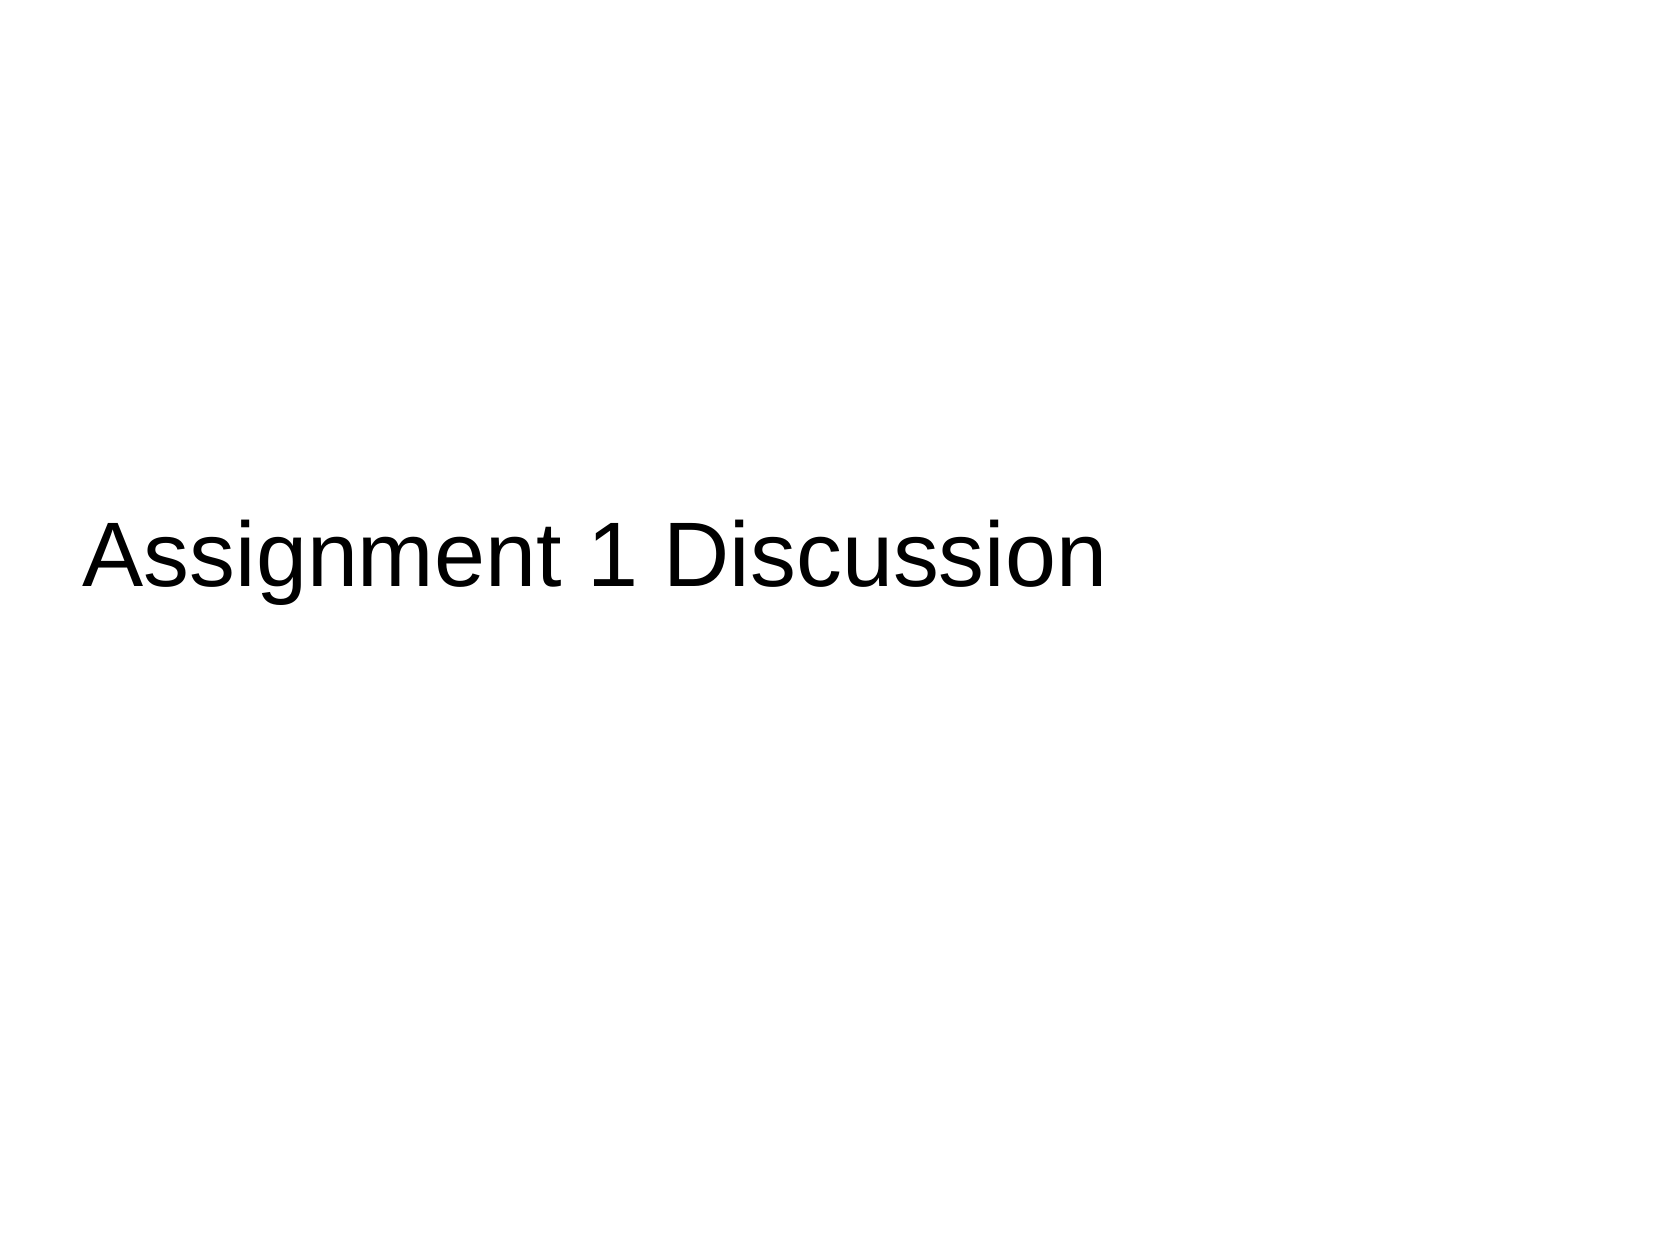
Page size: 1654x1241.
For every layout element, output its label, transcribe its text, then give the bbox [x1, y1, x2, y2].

title Assignment 1 Discussion [82, 446, 1571, 653]
